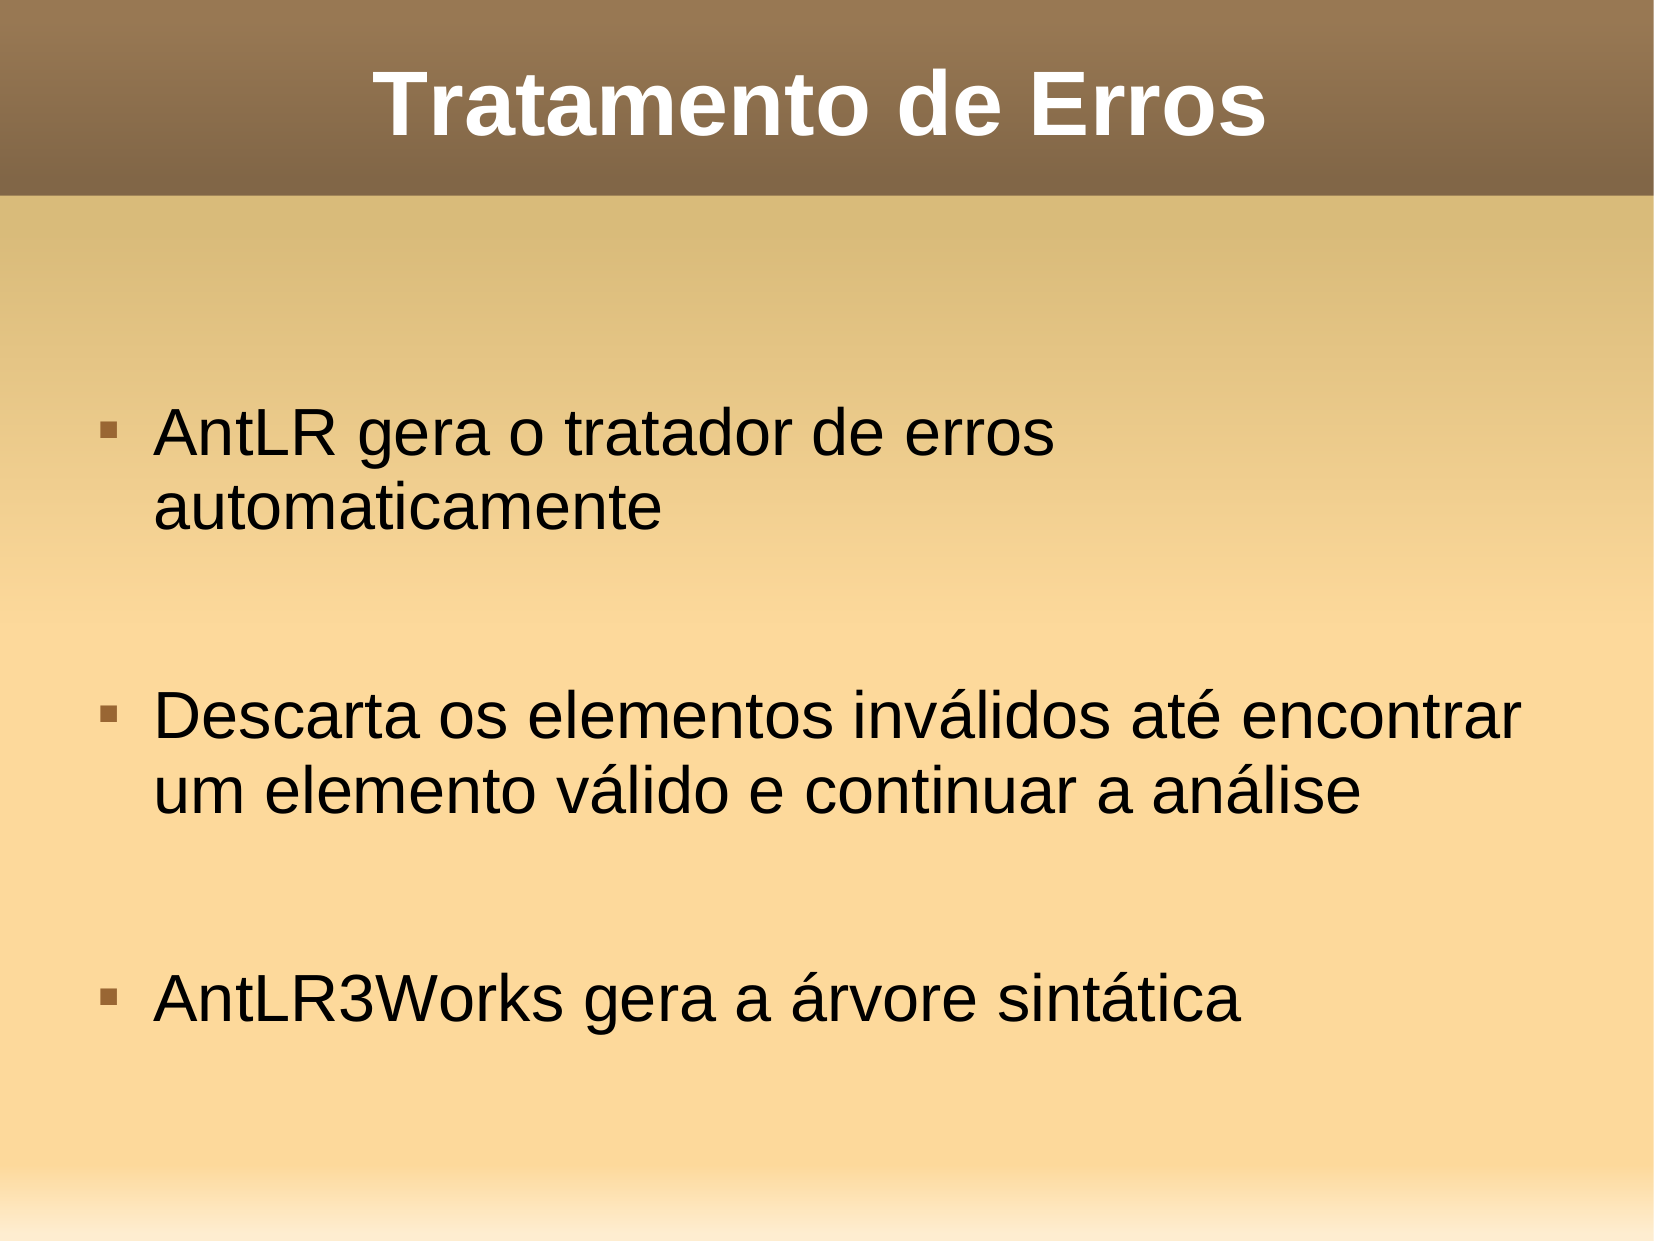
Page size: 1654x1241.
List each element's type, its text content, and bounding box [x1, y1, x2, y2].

list AntLR gera o tratador de erros automaticamente Descarta os elementos inválidos até encontrar um elemento válido e continuar a análise AntLR3Works gera a árvore sintática [82, 290, 1571, 1094]
picture [0, 0, 1654, 1241]
title Tratamento de Erros [76, 7, 1565, 200]
